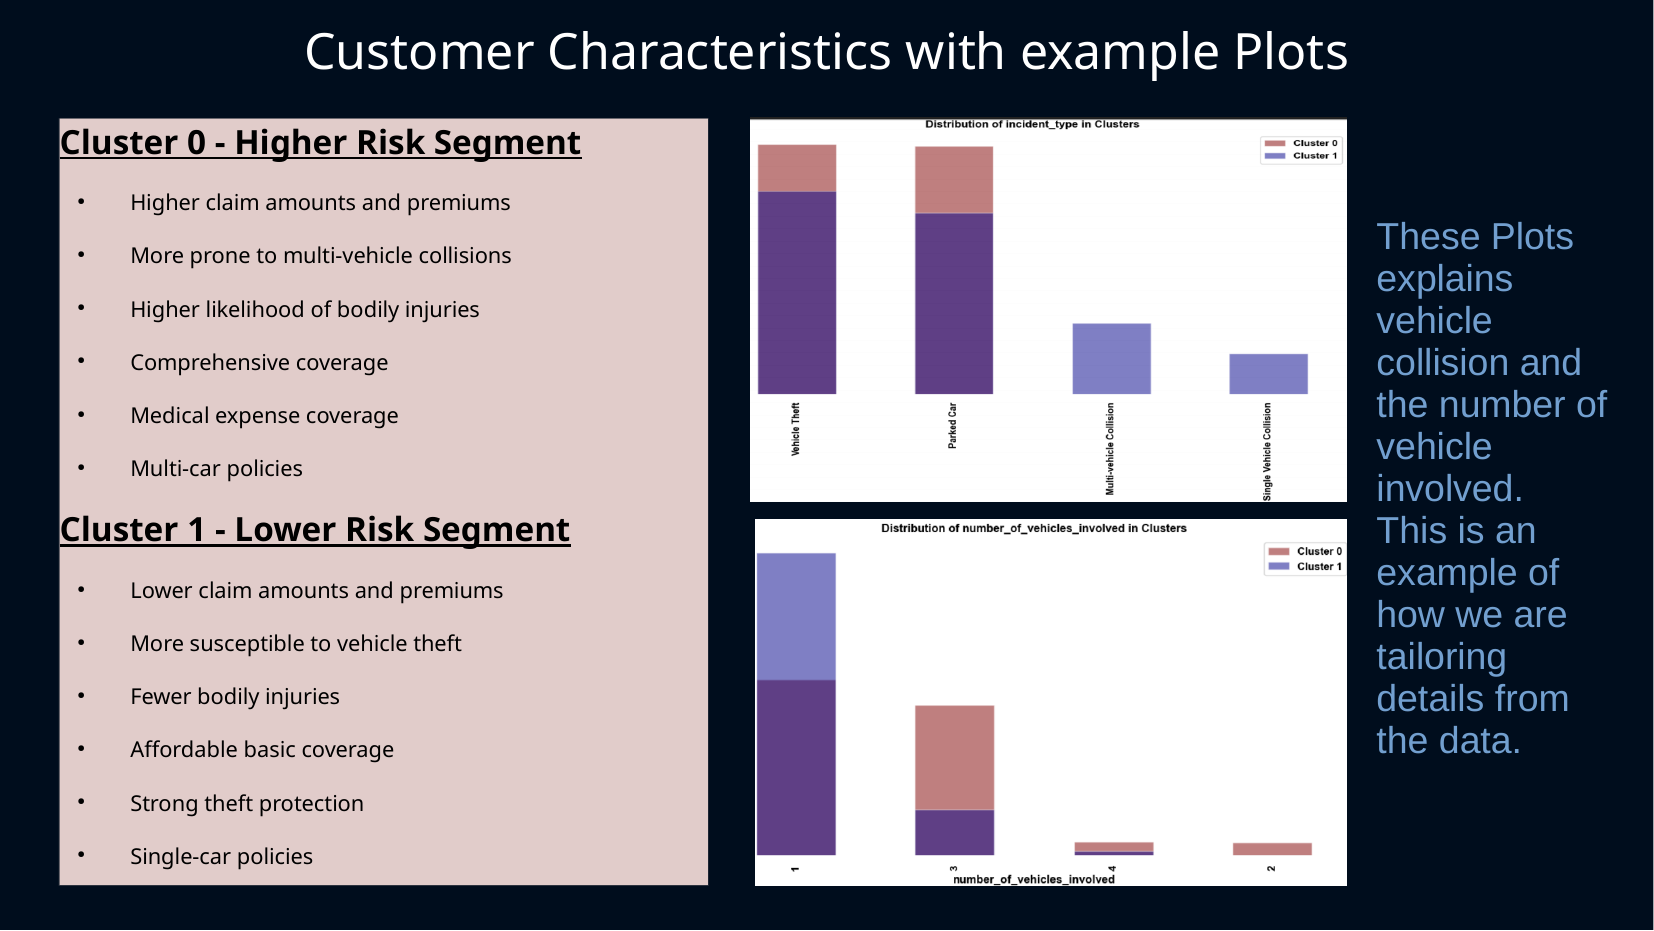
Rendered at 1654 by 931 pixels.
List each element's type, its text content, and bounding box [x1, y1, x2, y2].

title Customer Characteristics with example Plots [0, 0, 1654, 100]
text_box These Plots explains vehicle collision and the number of vehicle involved. This is an example of how we are tailoring details from the data. [1361, 208, 1628, 931]
picture [750, 117, 1347, 502]
picture [755, 519, 1347, 886]
list Cluster 0 - Higher Risk Segment Higher claim amounts and premiums More prone to multi-vehicle collisions Higher likelihood of bodily injuries Comprehensive coverage Medical expense coverage Multi-car policies Cluster 1 - Lower Risk Segment Lower claim amounts and premiums More susceptible to vehicle theft Fewer bodily injuries Affordable basic coverage Strong theft protection Single-car policies [58, 118, 709, 886]
